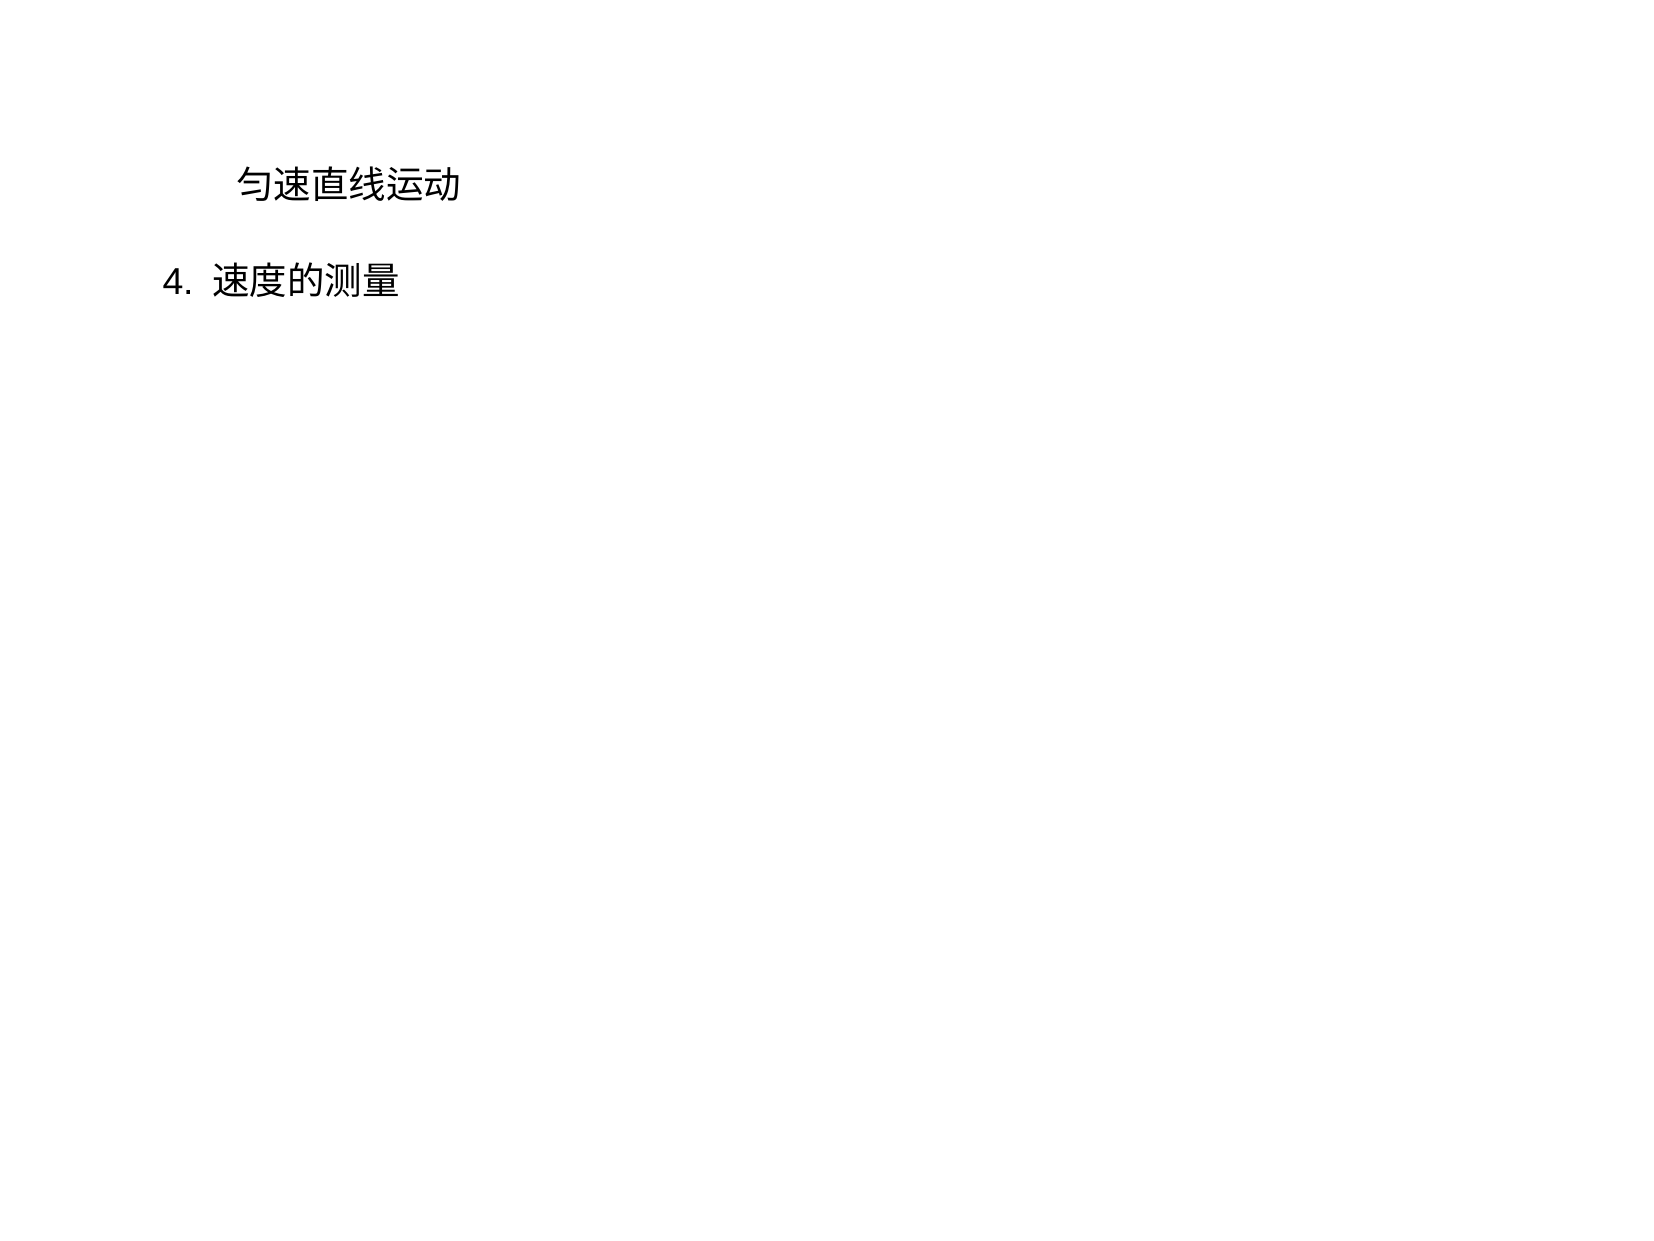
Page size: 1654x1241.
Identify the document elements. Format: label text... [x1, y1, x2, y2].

text_box 匀速直线运动 4. 速度的测量 [147, 147, 1506, 373]
